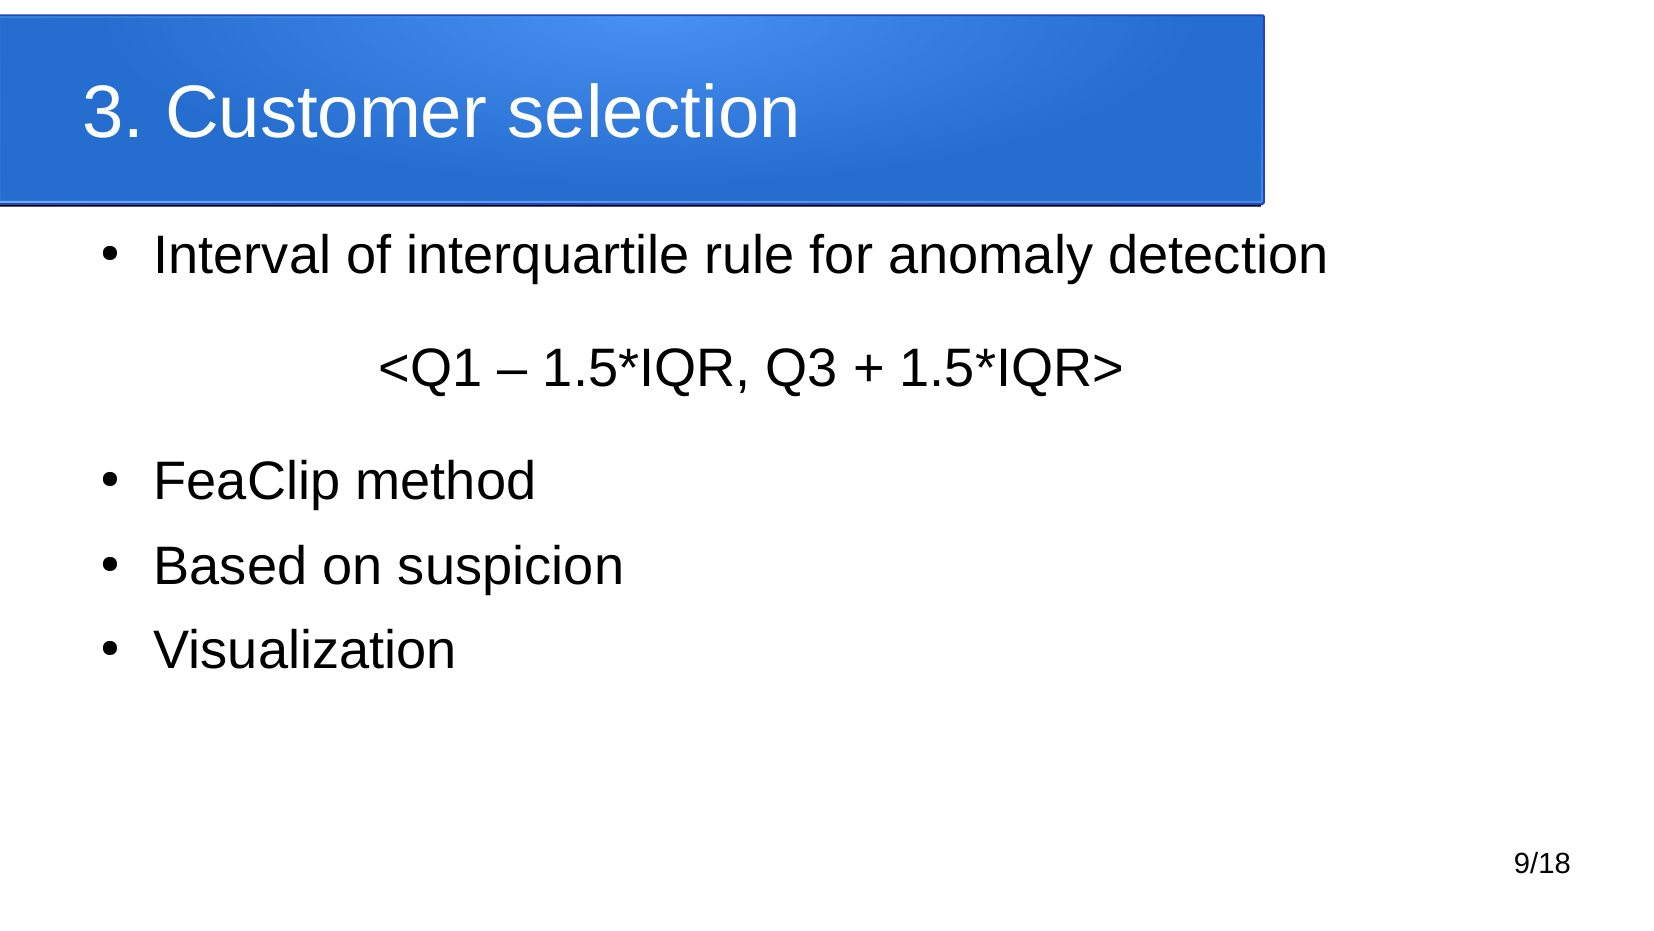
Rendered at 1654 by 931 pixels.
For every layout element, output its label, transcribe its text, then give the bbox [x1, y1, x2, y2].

title 3. Customer selection [82, 29, 1261, 196]
list Interval of interquartile rule for anomaly detection <Q1 – 1.5*IQR, Q3 + 1.5*IQR> FeaClip method Based on suspicion Visualization [82, 224, 1571, 856]
